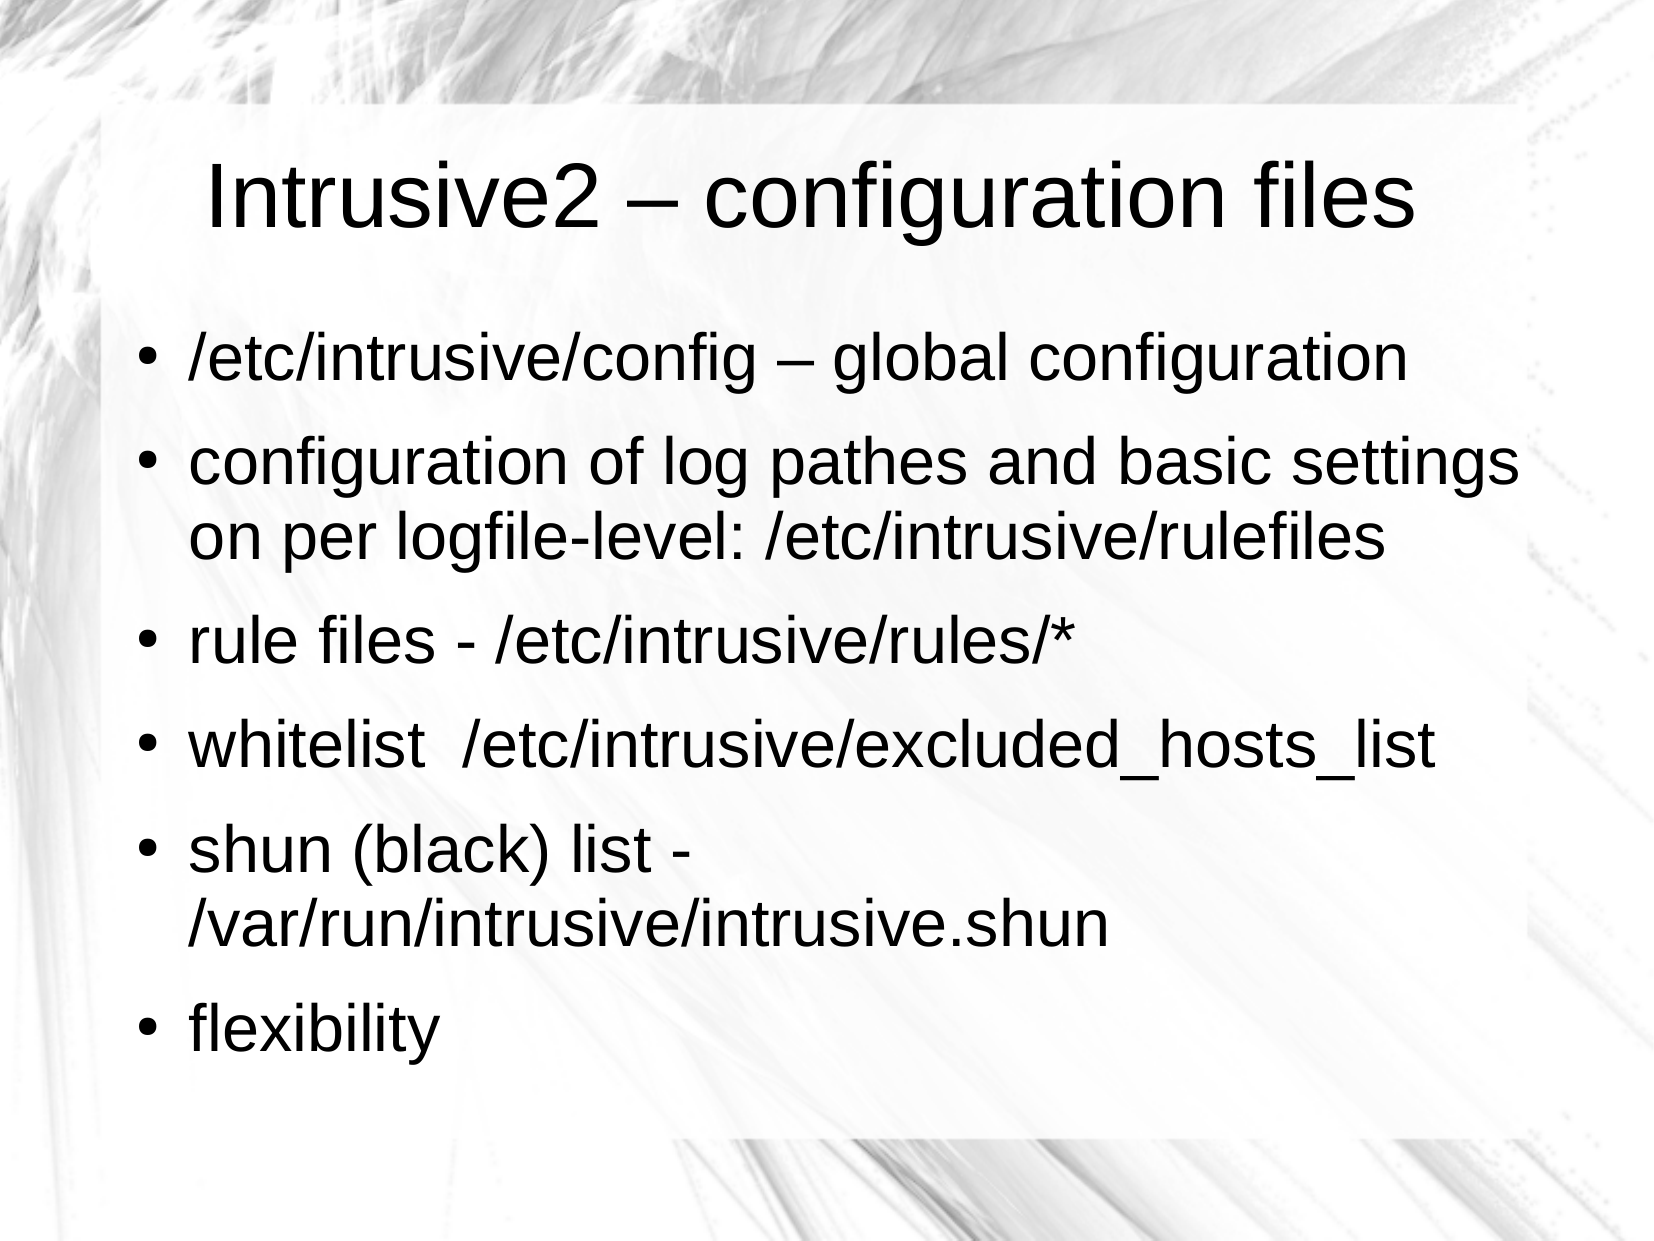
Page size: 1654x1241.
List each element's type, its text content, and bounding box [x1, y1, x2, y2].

picture [0, 0, 1654, 1241]
list /etc/intrusive/config – global configuration configuration of log pathes and basic settings on per logfile-level: /etc/intrusive/rulefiles rule files - /etc/intrusive/rules/* whitelist /etc/intrusive/excluded_hosts_list shun (black) list - /var/run/intrusive/intrusive.shun flexibility [118, 319, 1571, 1126]
title Intrusive2 – configuration files [118, 112, 1506, 281]
